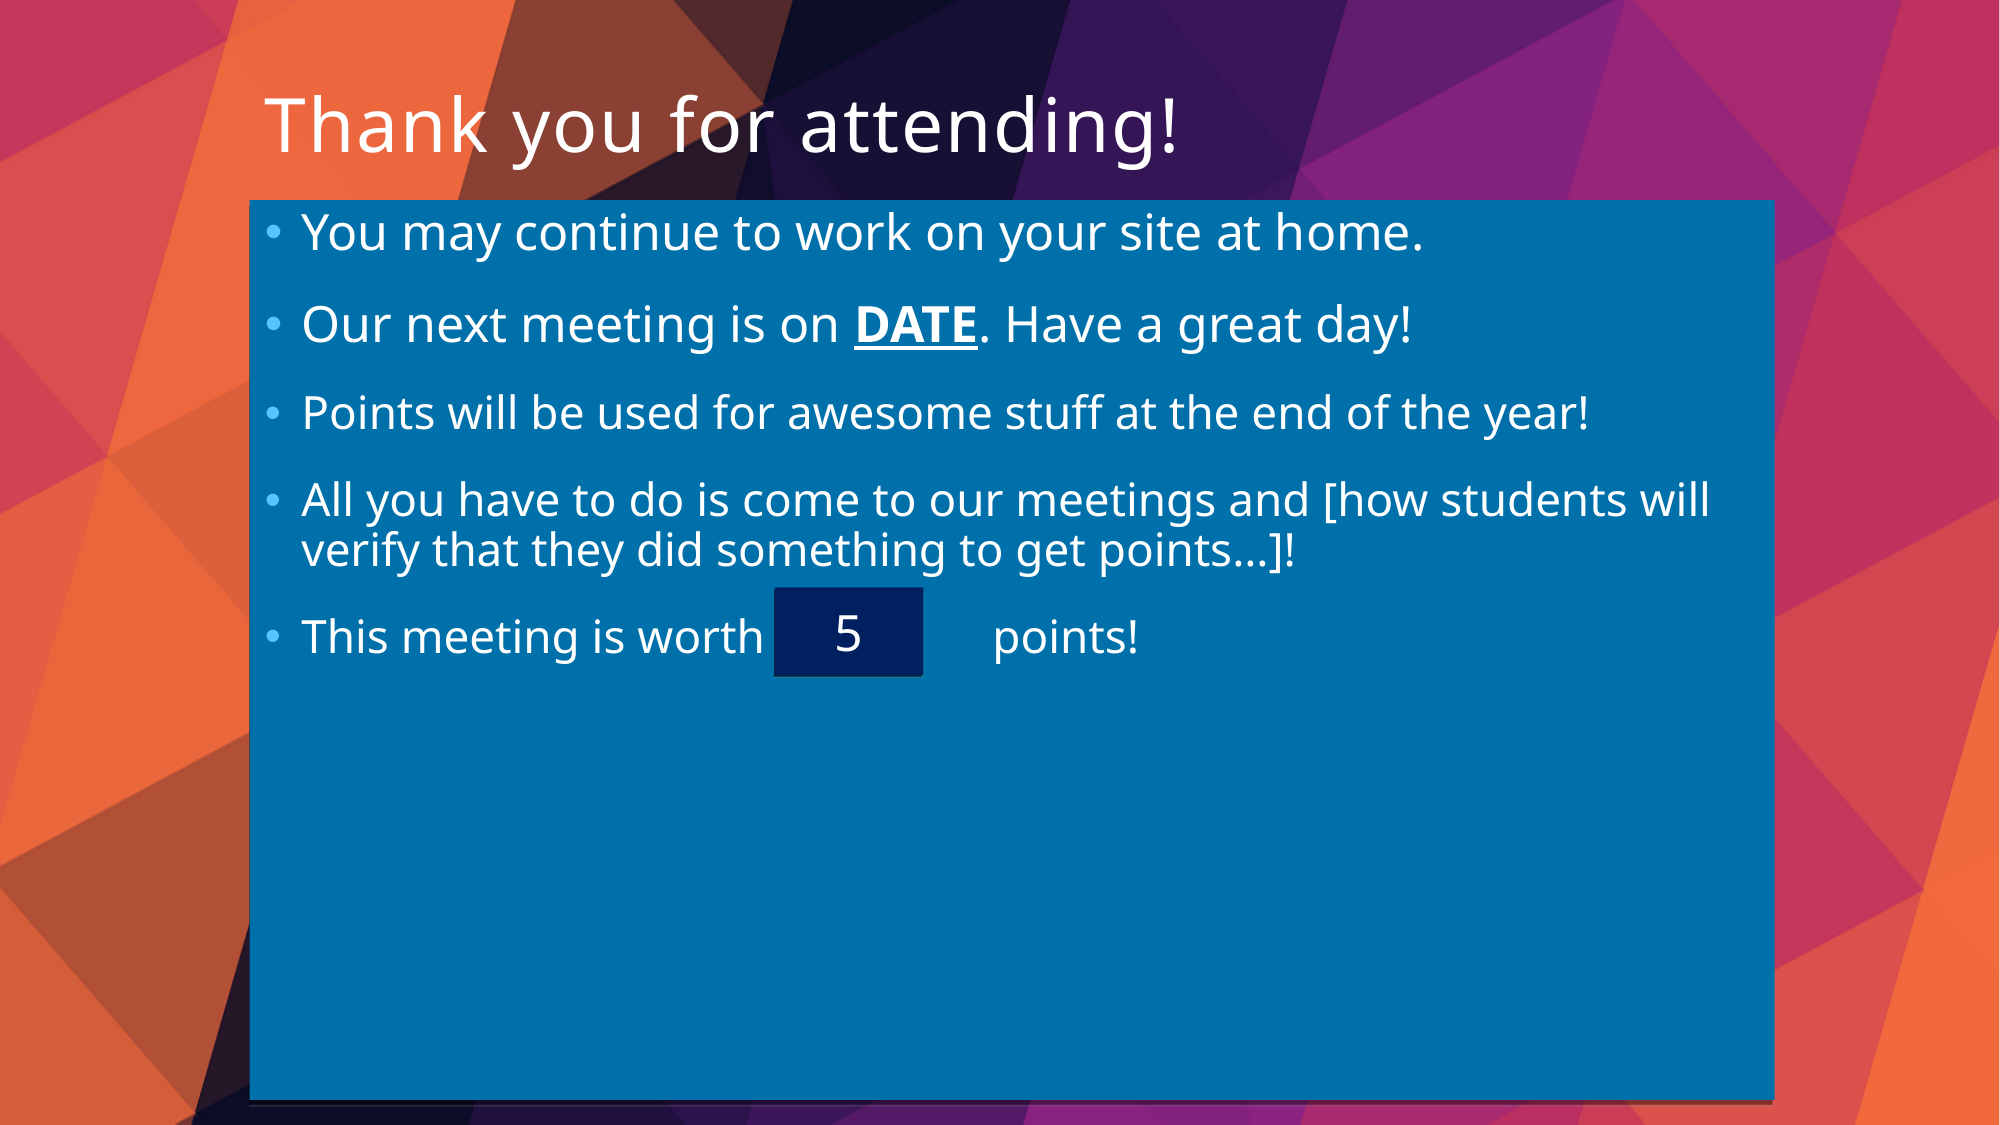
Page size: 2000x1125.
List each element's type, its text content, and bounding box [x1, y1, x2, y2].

picture [0, 0, 2000, 1125]
list You may continue to work on your site at home. Our next meeting is on DATE. Have a great day! Points will be used for awesome stuff at the end of the year! All you have to do is come to our meetings and [how students will verify that they did something to get points…]! This meeting is worth points! [249, 200, 1775, 1100]
text_box 5 [774, 587, 924, 675]
title Thank you for attending! [249, 62, 1750, 175]
